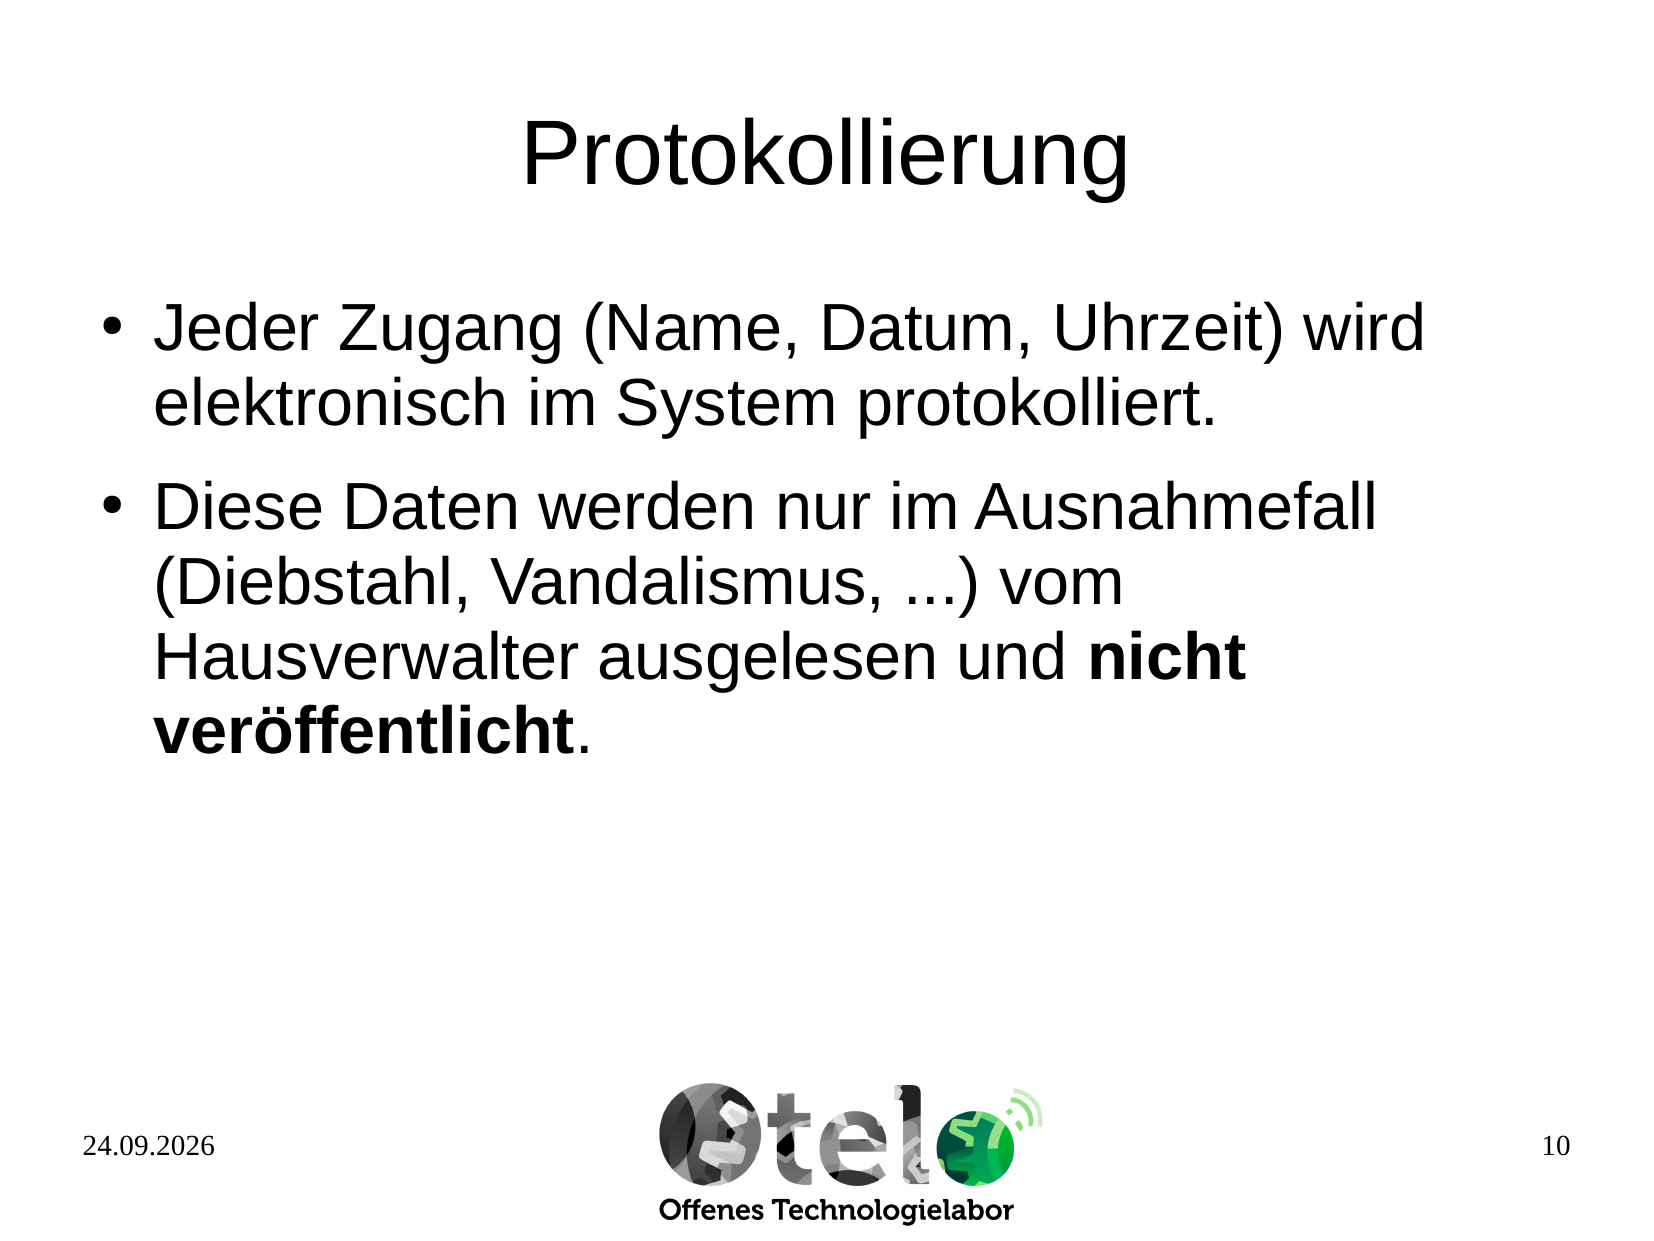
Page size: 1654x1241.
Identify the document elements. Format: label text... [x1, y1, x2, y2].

picture [649, 1071, 1050, 1229]
list Jeder Zugang (Name, Datum, Uhrzeit) wird elektronisch im System protokolliert. Diese Daten werden nur im Ausnahmefall (Diebstahl, Vandalismus, ...) vom Hausverwalter ausgelesen und nicht veröffentlicht. [82, 290, 1571, 1010]
title Protokollierung [82, 49, 1571, 257]
